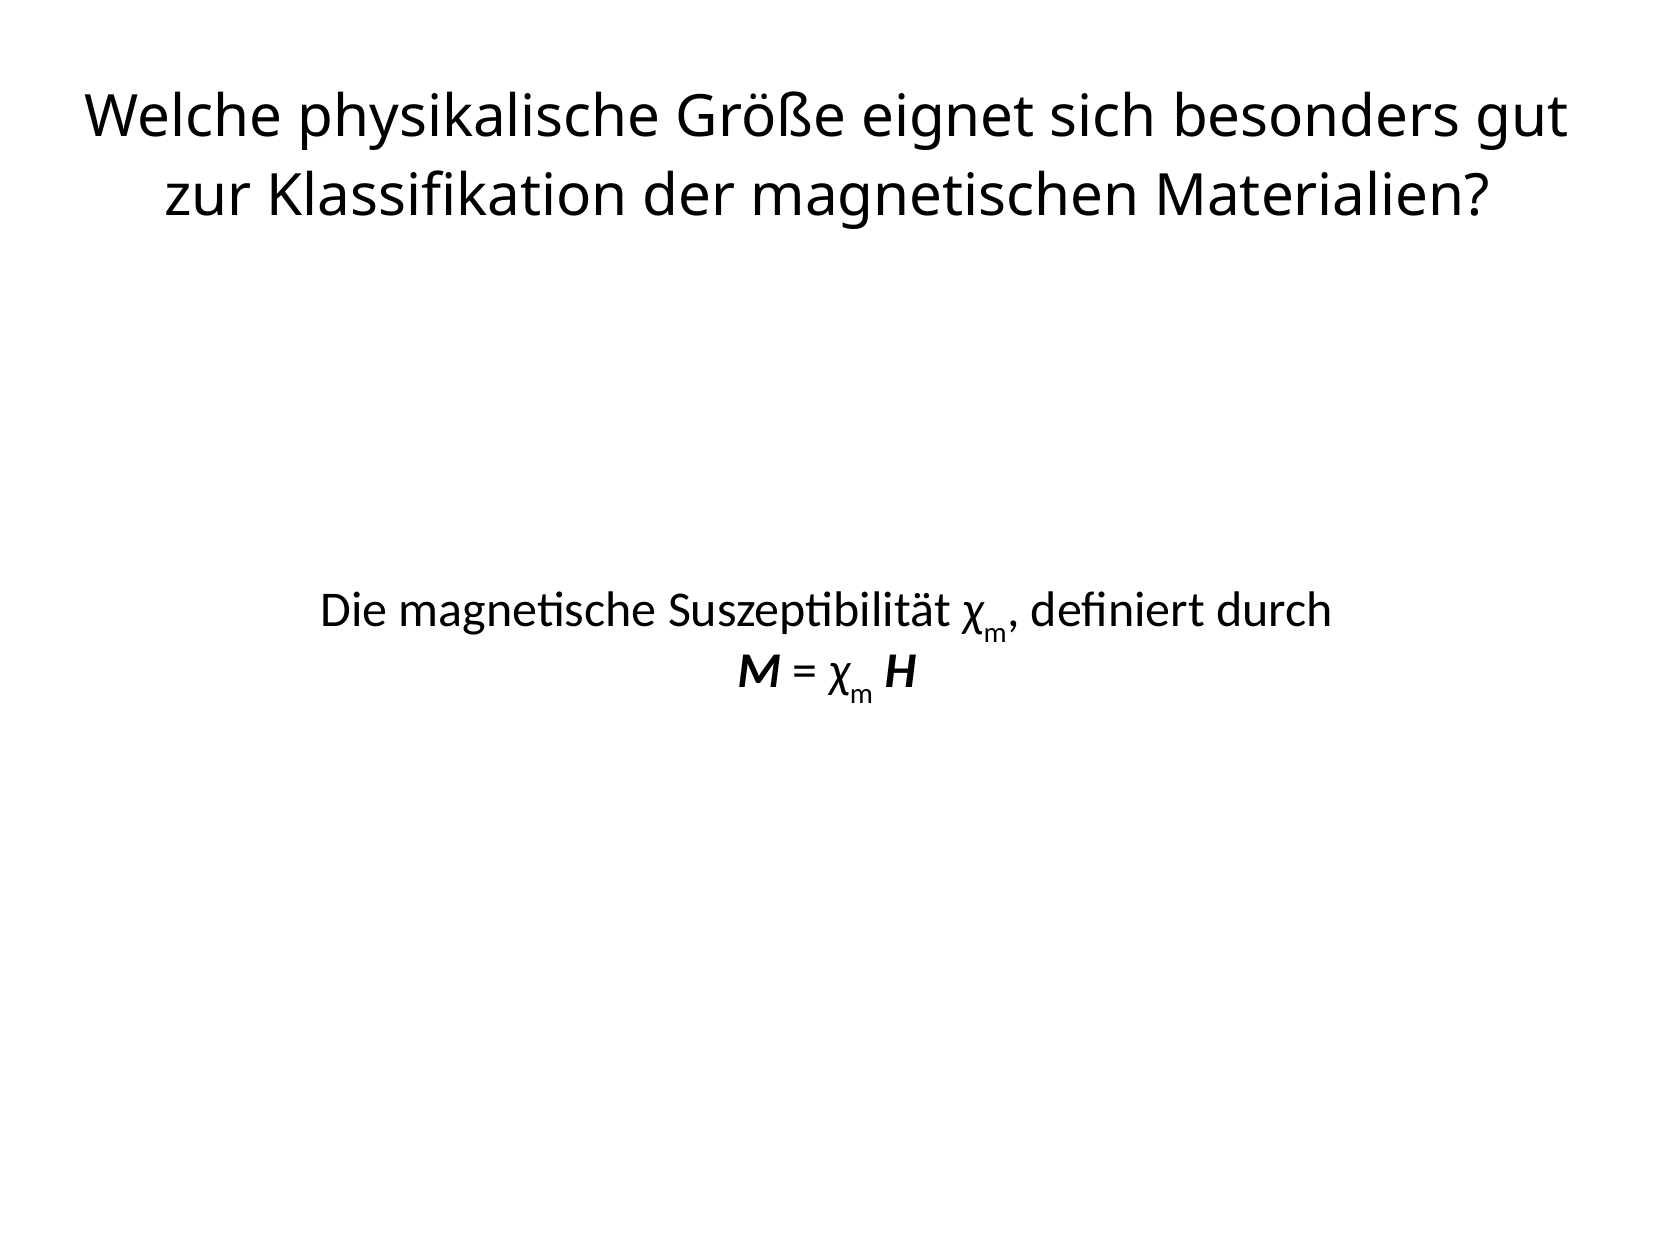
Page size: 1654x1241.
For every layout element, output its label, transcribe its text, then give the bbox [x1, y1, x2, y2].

title Welche physikalische Größe eignet sich besonders gut zur Klassifikation der magnetischen Materialien? [82, 49, 1571, 257]
subtitle Die magnetische Suszeptibilität χm, definiert durch M = χm H [82, 290, 1571, 1010]
